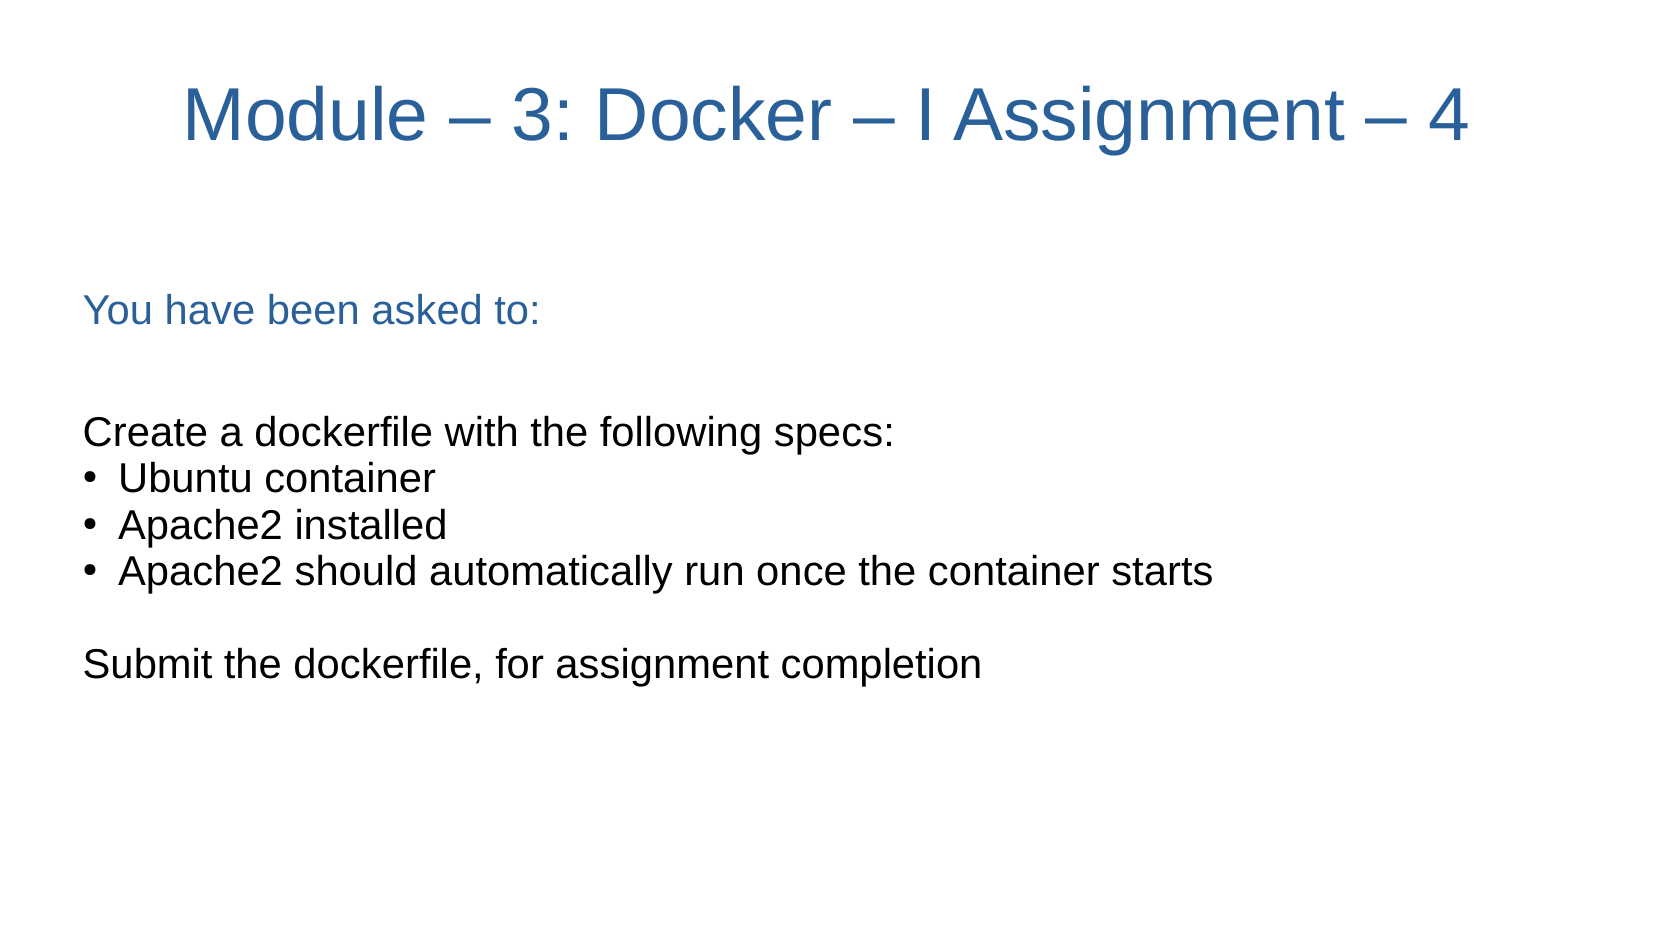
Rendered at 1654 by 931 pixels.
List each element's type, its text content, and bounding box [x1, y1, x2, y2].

subtitle You have been asked to: Create a dockerfile with the following specs: Ubuntu container Apache2 installed Apache2 should automatically run once the container starts Submit the dockerfile, for assignment completion [82, 217, 1571, 758]
title Module – 3: Docker – I Assignment – 4 [82, 37, 1571, 193]
